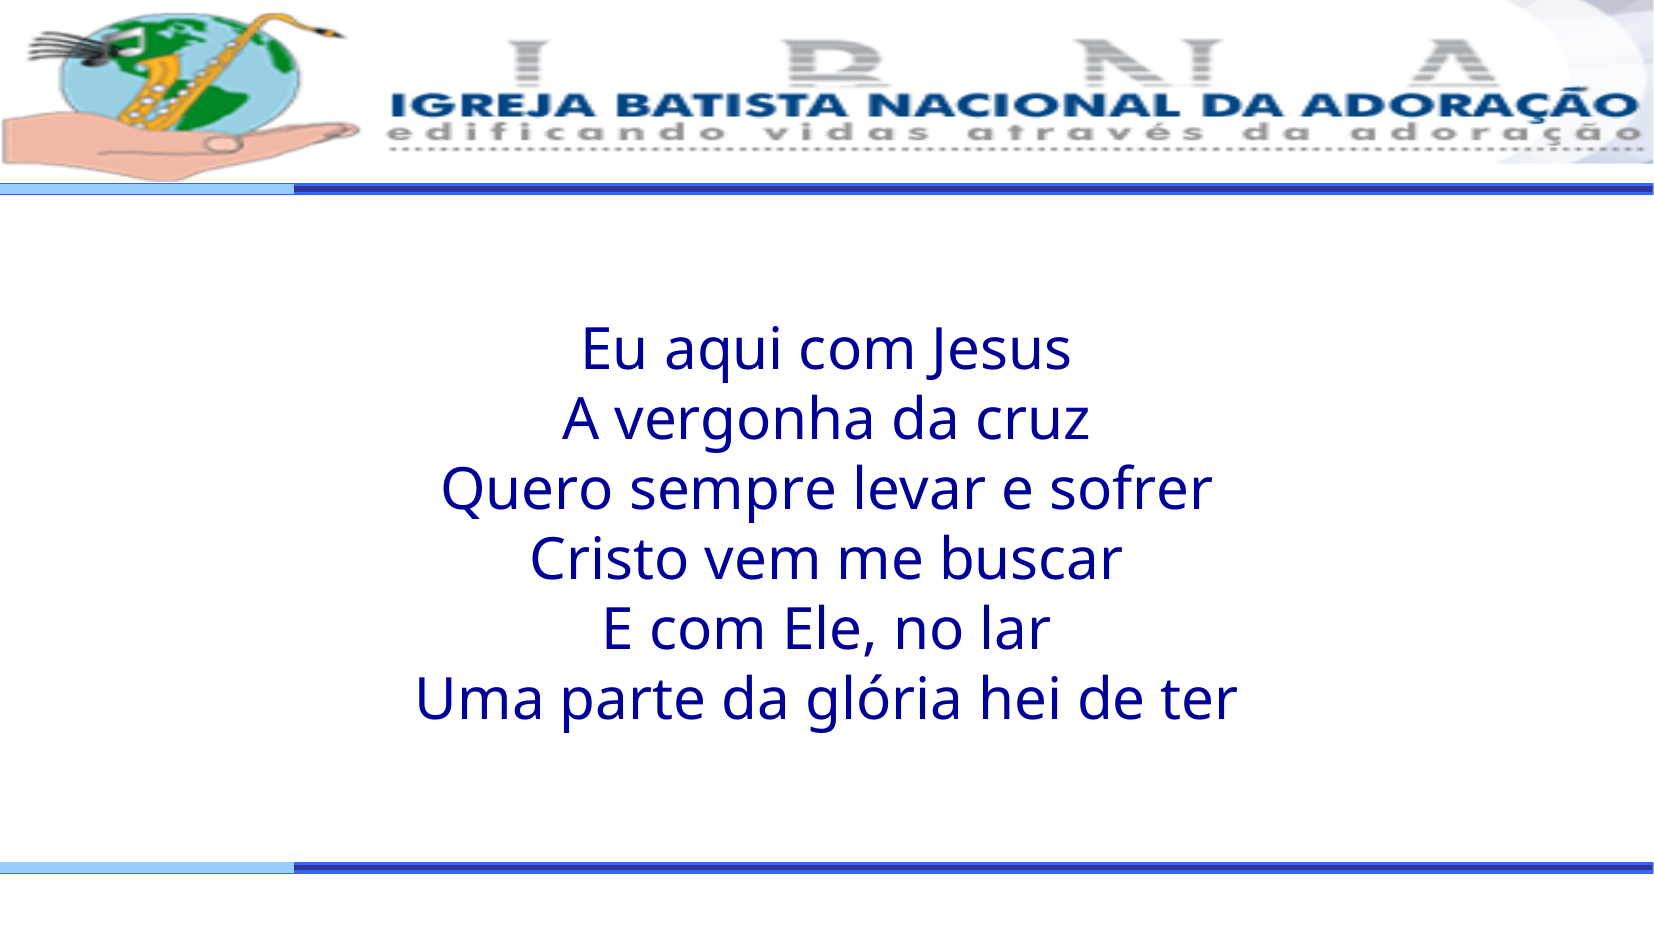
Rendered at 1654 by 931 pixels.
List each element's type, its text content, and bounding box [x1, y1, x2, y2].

chart [0, 0, 1654, 184]
text_box [0, 863, 1654, 872]
text_box Eu aqui com Jesus A vergonha da cruz Quero sempre levar e sofrer Cristo vem me buscar E com Ele, no lar Uma parte da glória hei de ter [0, 303, 1654, 839]
text_box [0, 184, 1654, 194]
chart [0, 194, 1654, 204]
